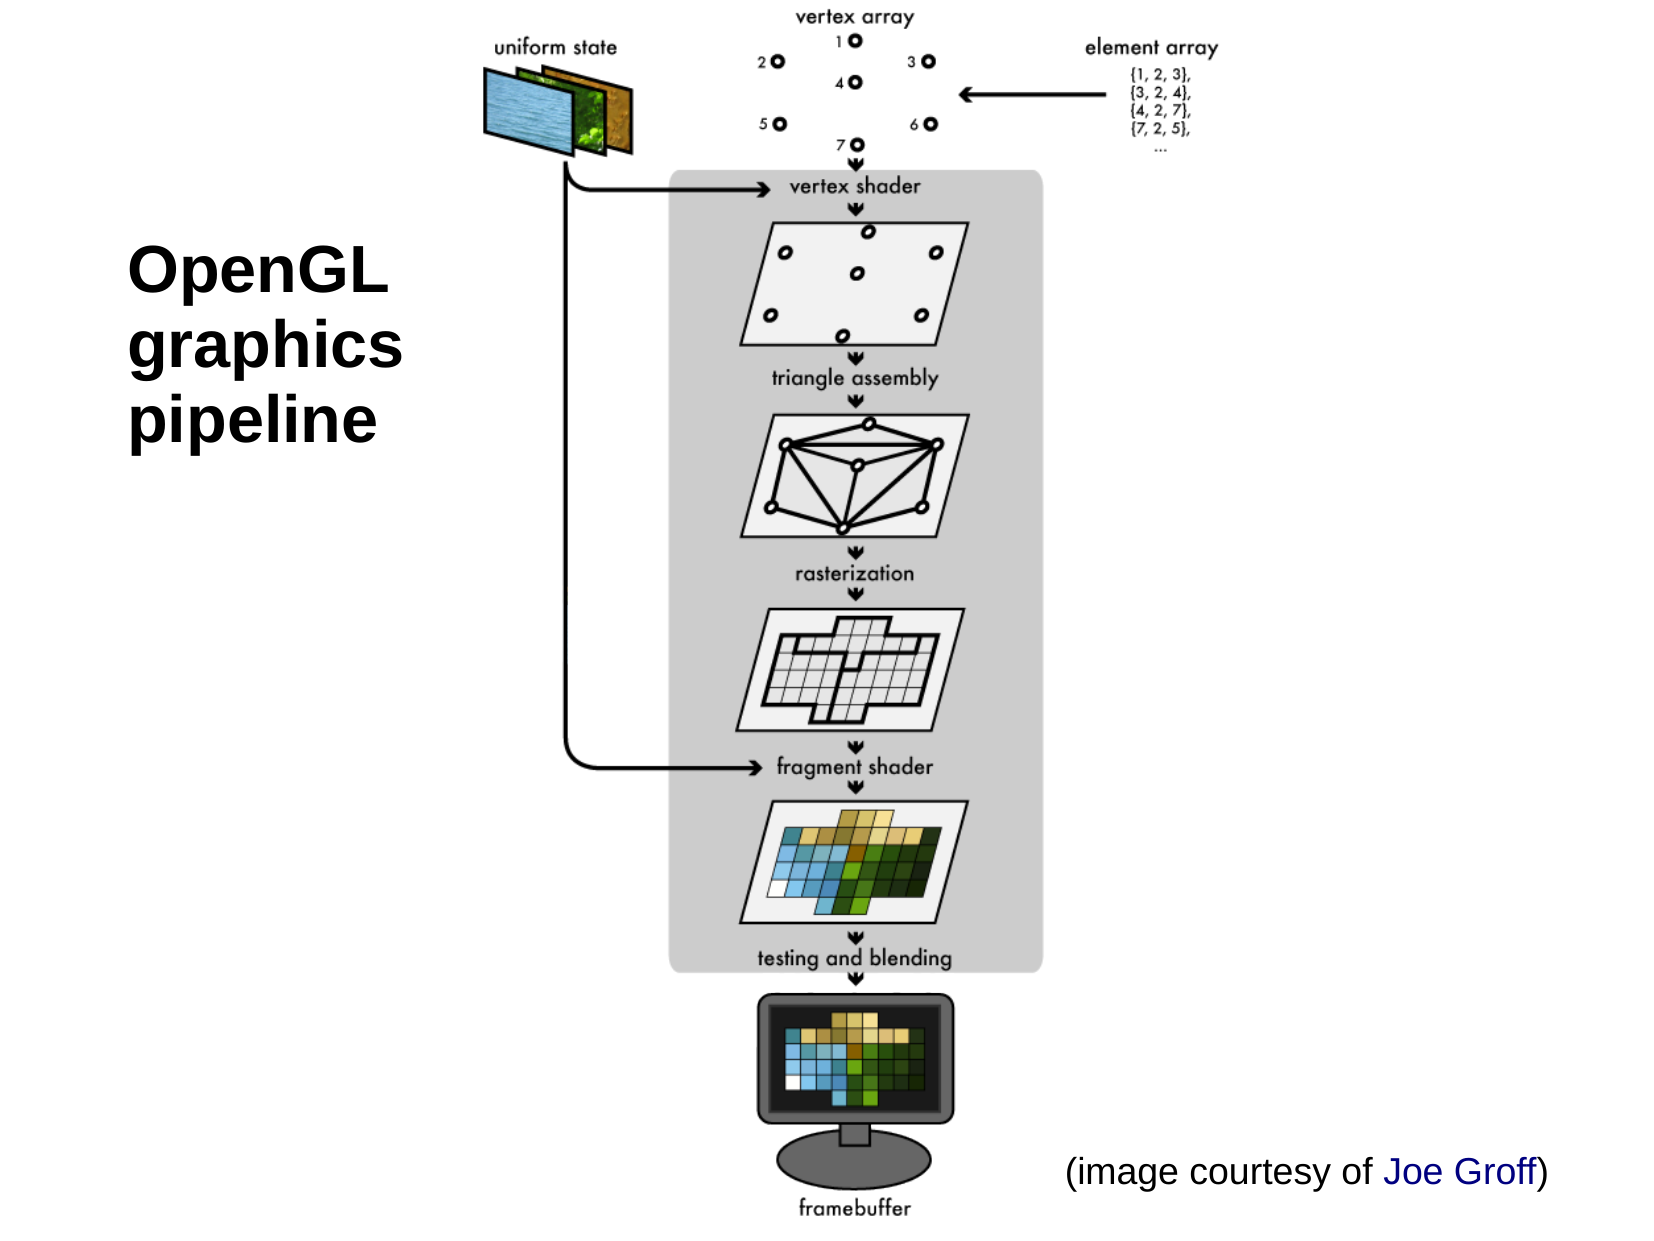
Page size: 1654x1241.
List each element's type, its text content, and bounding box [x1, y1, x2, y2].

text_box (image courtesy of Joe Groff) [1050, 1143, 1576, 1201]
picture [461, 0, 1238, 1237]
text_box OpenGL graphics pipeline [112, 225, 451, 463]
